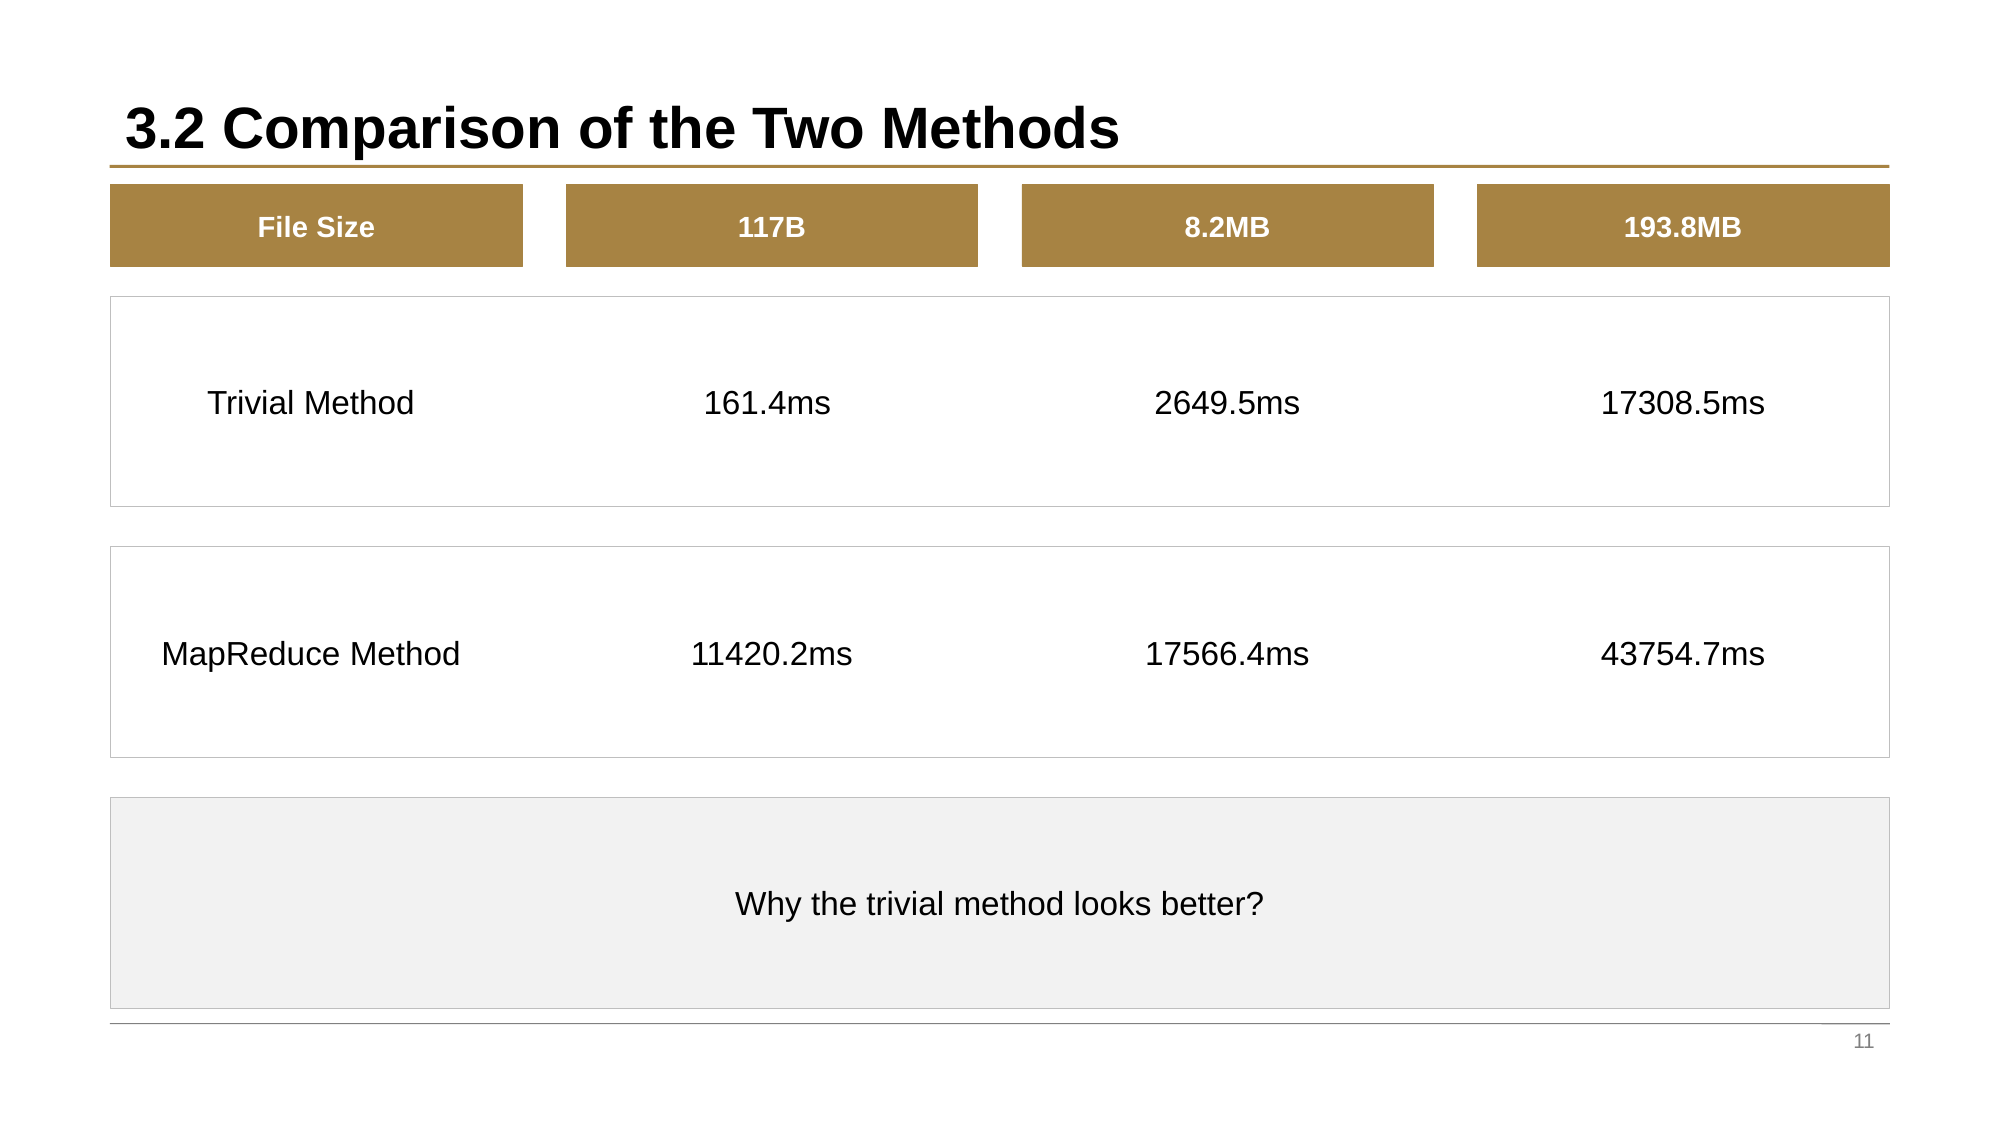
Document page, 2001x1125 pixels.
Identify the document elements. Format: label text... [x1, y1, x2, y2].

text_box 43754.7ms [1477, 563, 1889, 741]
text_box 17566.4ms [1021, 563, 1434, 741]
title 3.2 Comparison of the Two Methods [109, 0, 1890, 169]
text_box MapReduce Method [109, 563, 522, 741]
text_box 17308.5ms [1477, 312, 1889, 490]
text_box 11420.2ms [566, 563, 978, 741]
text_box File Size [110, 184, 523, 267]
text_box 117B [566, 184, 978, 267]
text_box Why the trivial method looks better? [110, 797, 1890, 1008]
text_box 2649.5ms [1021, 312, 1434, 490]
text_box 161.4ms [566, 312, 978, 490]
text_box Trivial Method [109, 312, 522, 490]
slide_number <编号> [1412, 1023, 1890, 1058]
text_box 193.8MB [1477, 184, 1889, 267]
text_box 8.2MB [1021, 184, 1434, 267]
